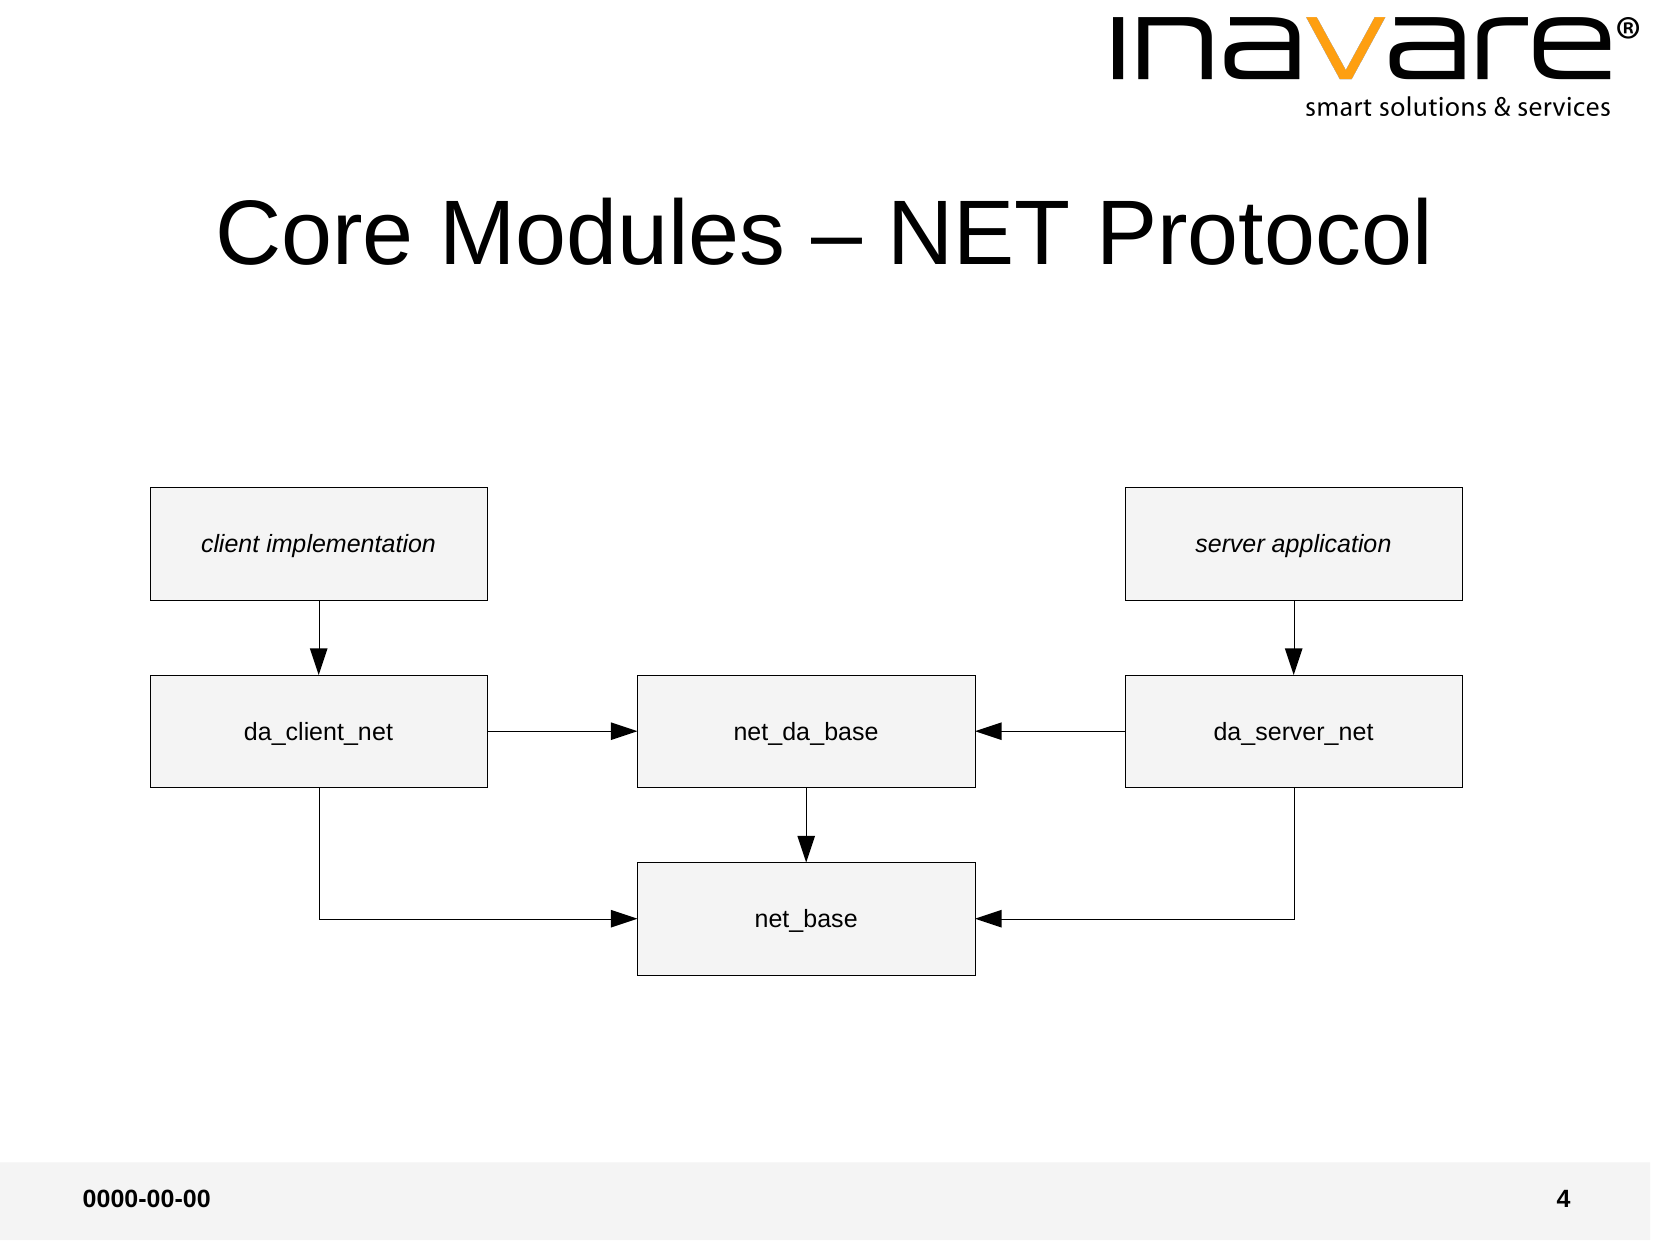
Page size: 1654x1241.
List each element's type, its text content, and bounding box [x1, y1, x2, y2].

title Core Modules – NET Protocol [37, 157, 1613, 309]
text_box da_client_net [150, 675, 488, 788]
text_box net_base [637, 862, 976, 976]
text_box server application [1125, 487, 1463, 601]
text_box da_server_net [1125, 675, 1463, 788]
picture [1113, 17, 1639, 116]
text_box client implementation [150, 487, 488, 601]
text_box net_da_base [637, 675, 976, 788]
